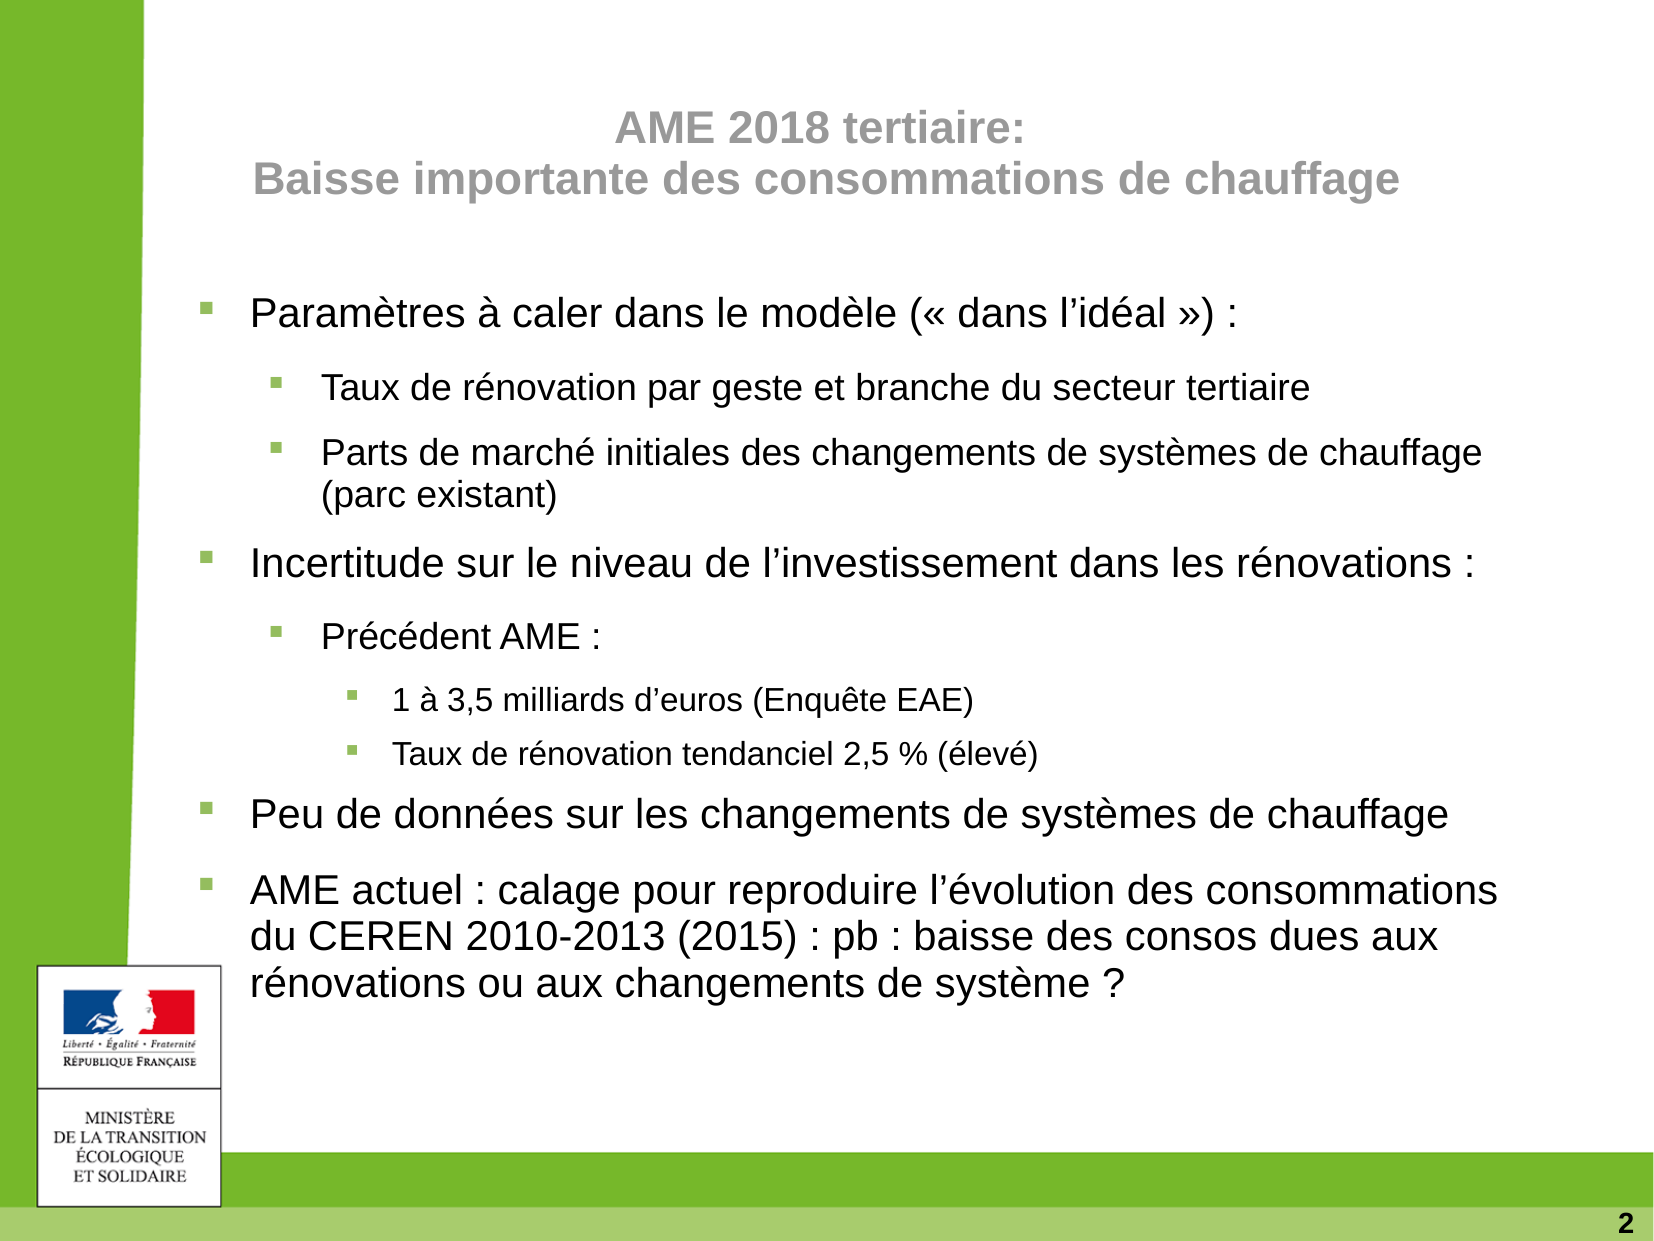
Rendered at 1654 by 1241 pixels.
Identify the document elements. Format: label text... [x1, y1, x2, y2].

list Paramètres à caler dans le modèle (« dans l’idéal ») : Taux de rénovation par geste et branche du secteur tertiaire Parts de marché initiales des changements de systèmes de chauffage (parc existant) Incertitude sur le niveau de l’investissement dans les rénovations : Précédent AME : 1 à 3,5 milliards d’euros (Enquête EAE) Taux de rénovation tendanciel 2,5 % (élevé) Peu de données sur les changements de systèmes de chauffage AME actuel : calage pour reproduire l’évolution des consommations du CEREN 2010-2013 (2015) : pb : baisse des consos dues aux rénovations ou aux changements de système ? [179, 290, 1509, 1083]
picture [0, 0, 1654, 1241]
title AME 2018 tertiaire: Baisse importante des consommations de chauffage [82, 49, 1571, 257]
